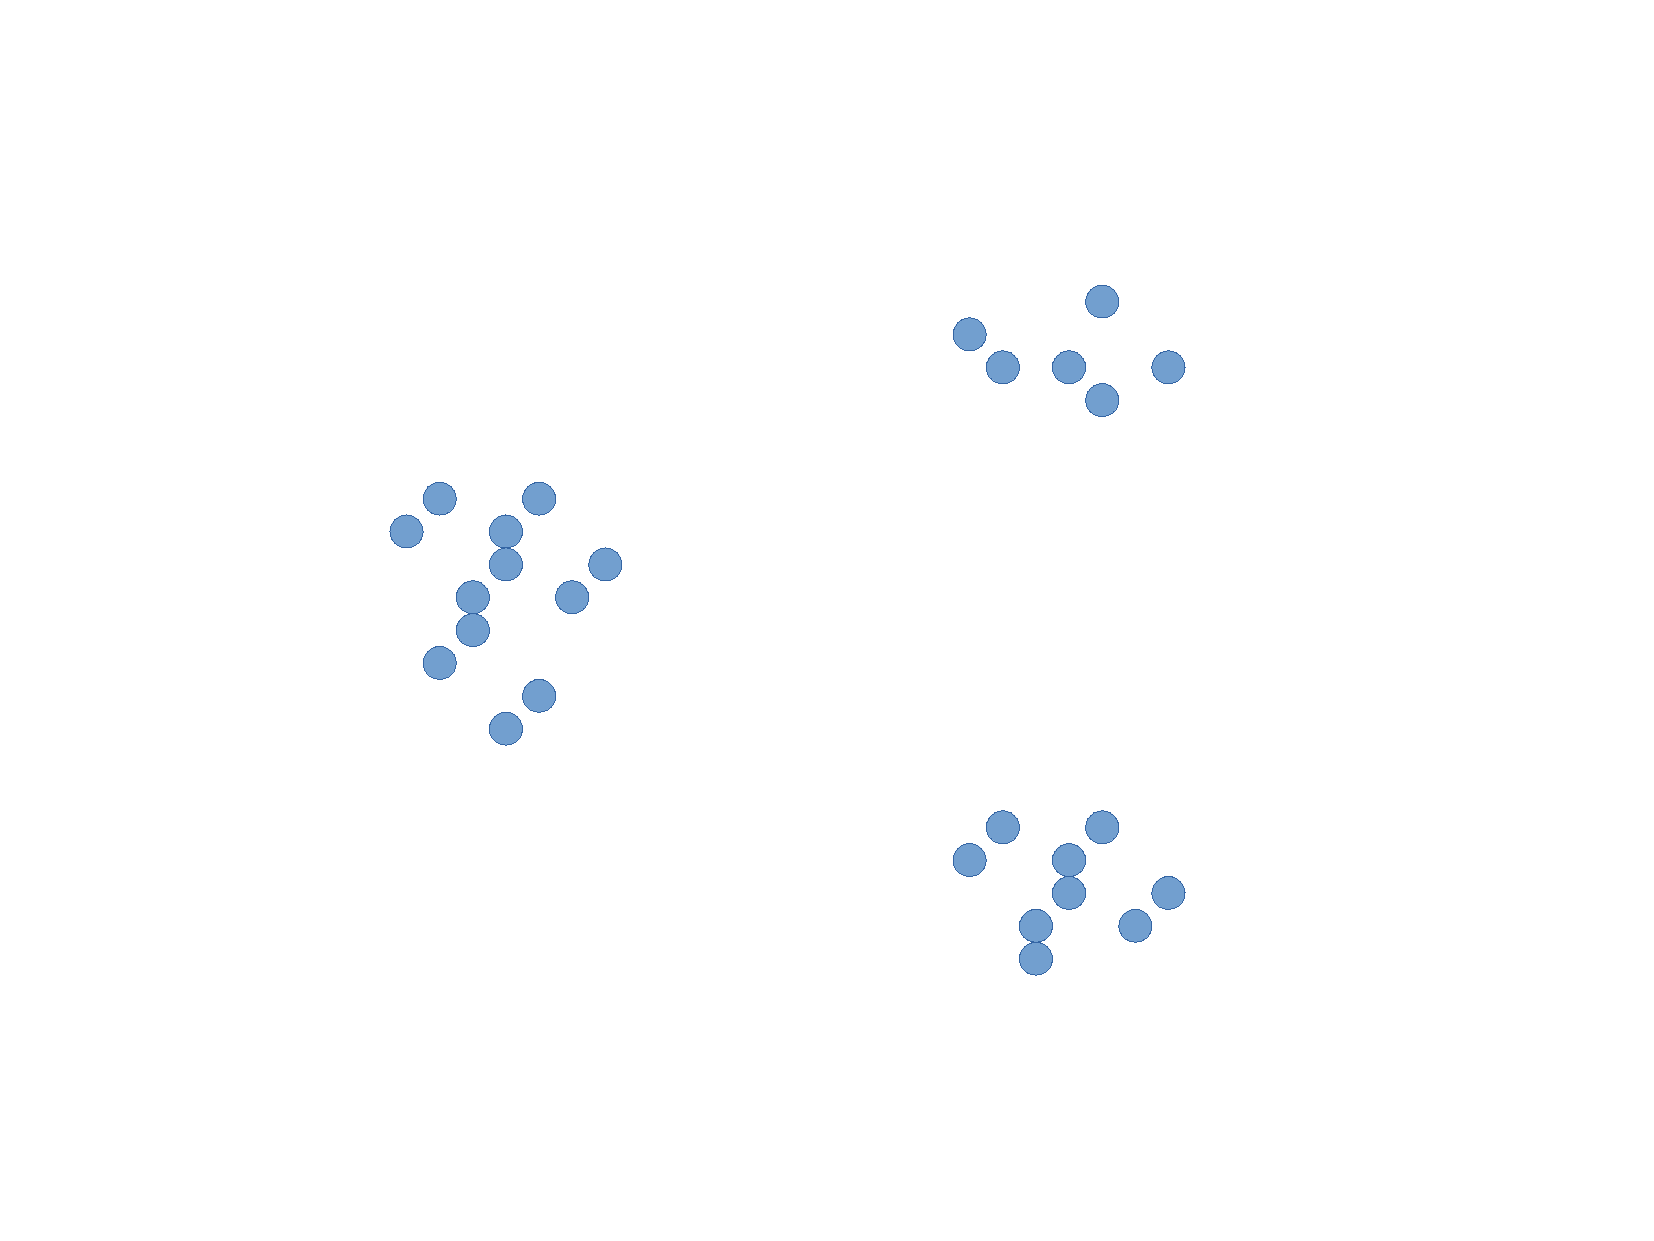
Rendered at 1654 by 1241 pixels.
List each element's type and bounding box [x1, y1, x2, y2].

text_box [1019, 909, 1053, 976]
text_box [953, 843, 987, 877]
text_box [1085, 810, 1119, 844]
text_box [1118, 909, 1152, 943]
text_box [423, 482, 457, 516]
text_box [1085, 383, 1119, 417]
text_box [489, 712, 523, 746]
text_box [1151, 876, 1186, 910]
text_box [423, 646, 457, 680]
text_box [953, 317, 987, 351]
text_box [389, 514, 424, 548]
text_box [555, 580, 589, 614]
text_box [522, 482, 556, 516]
text_box [1052, 350, 1086, 384]
text_box [588, 547, 622, 581]
text_box [489, 514, 523, 581]
text_box [986, 350, 1020, 384]
text_box [986, 810, 1020, 844]
text_box [1085, 285, 1119, 318]
text_box [456, 580, 490, 647]
text_box [1052, 843, 1086, 910]
text_box [1151, 350, 1186, 384]
text_box [522, 679, 556, 713]
